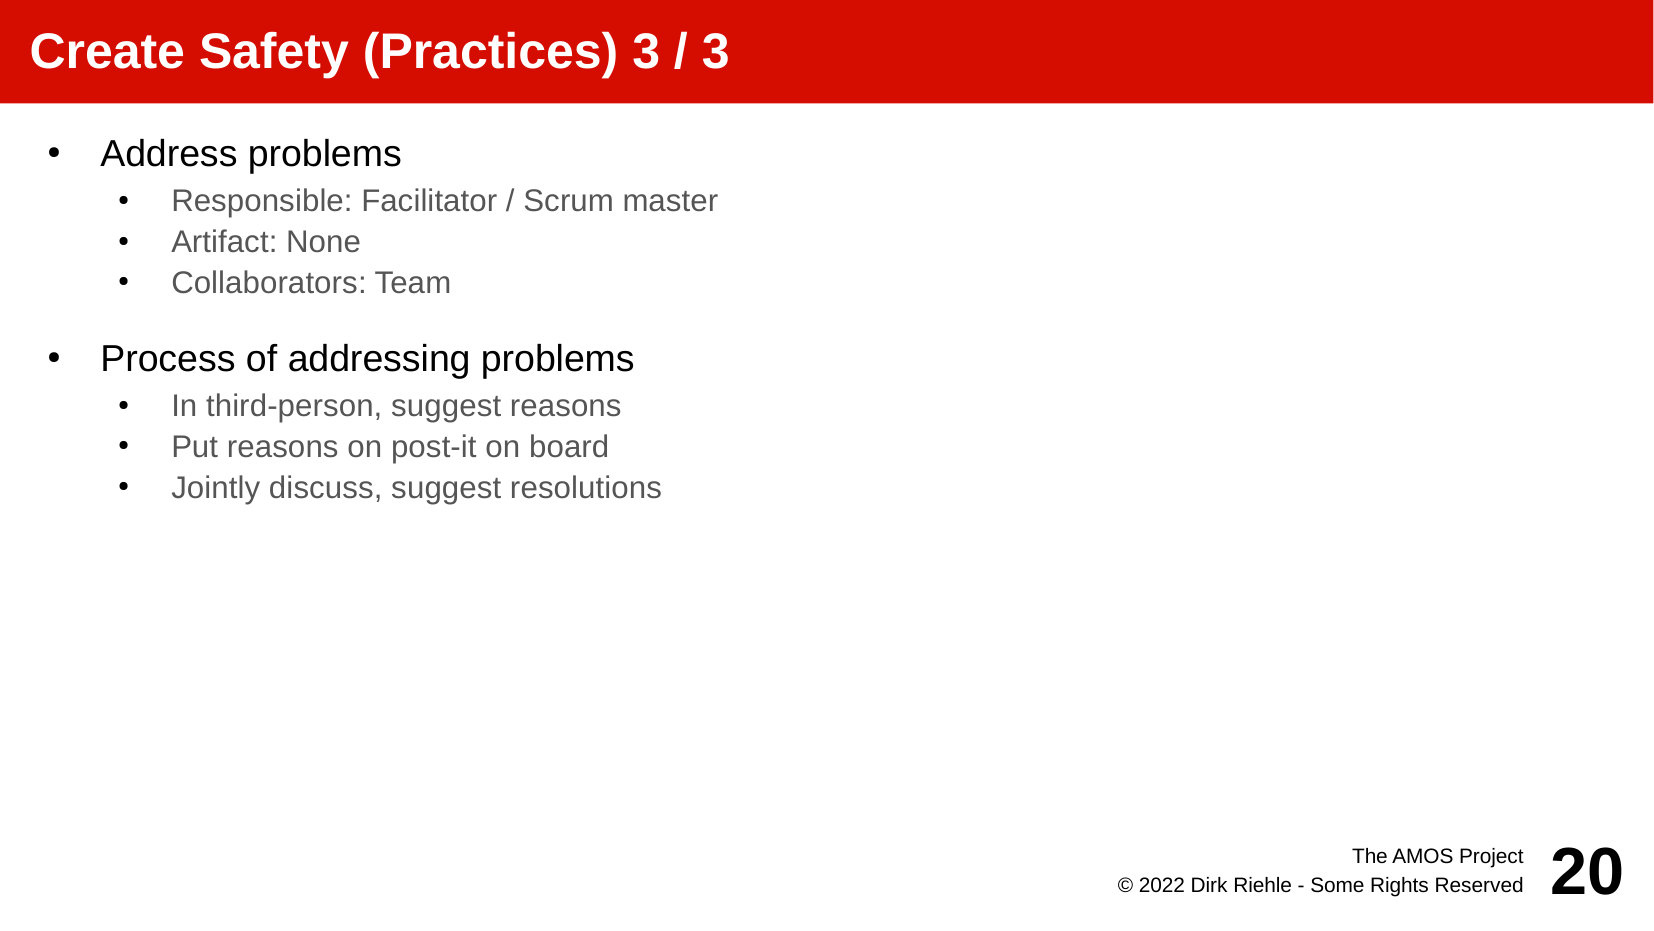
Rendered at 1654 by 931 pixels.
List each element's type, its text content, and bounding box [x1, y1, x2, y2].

title Create Safety (Practices) 3 / 3 [0, 0, 1654, 104]
list Address problems Responsible: Facilitator / Scrum master Artifact: None Collaborators: Team Process of addressing problems In third-person, suggest reasons Put reasons on post-it on board Jointly discuss, suggest resolutions [29, 132, 1625, 813]
